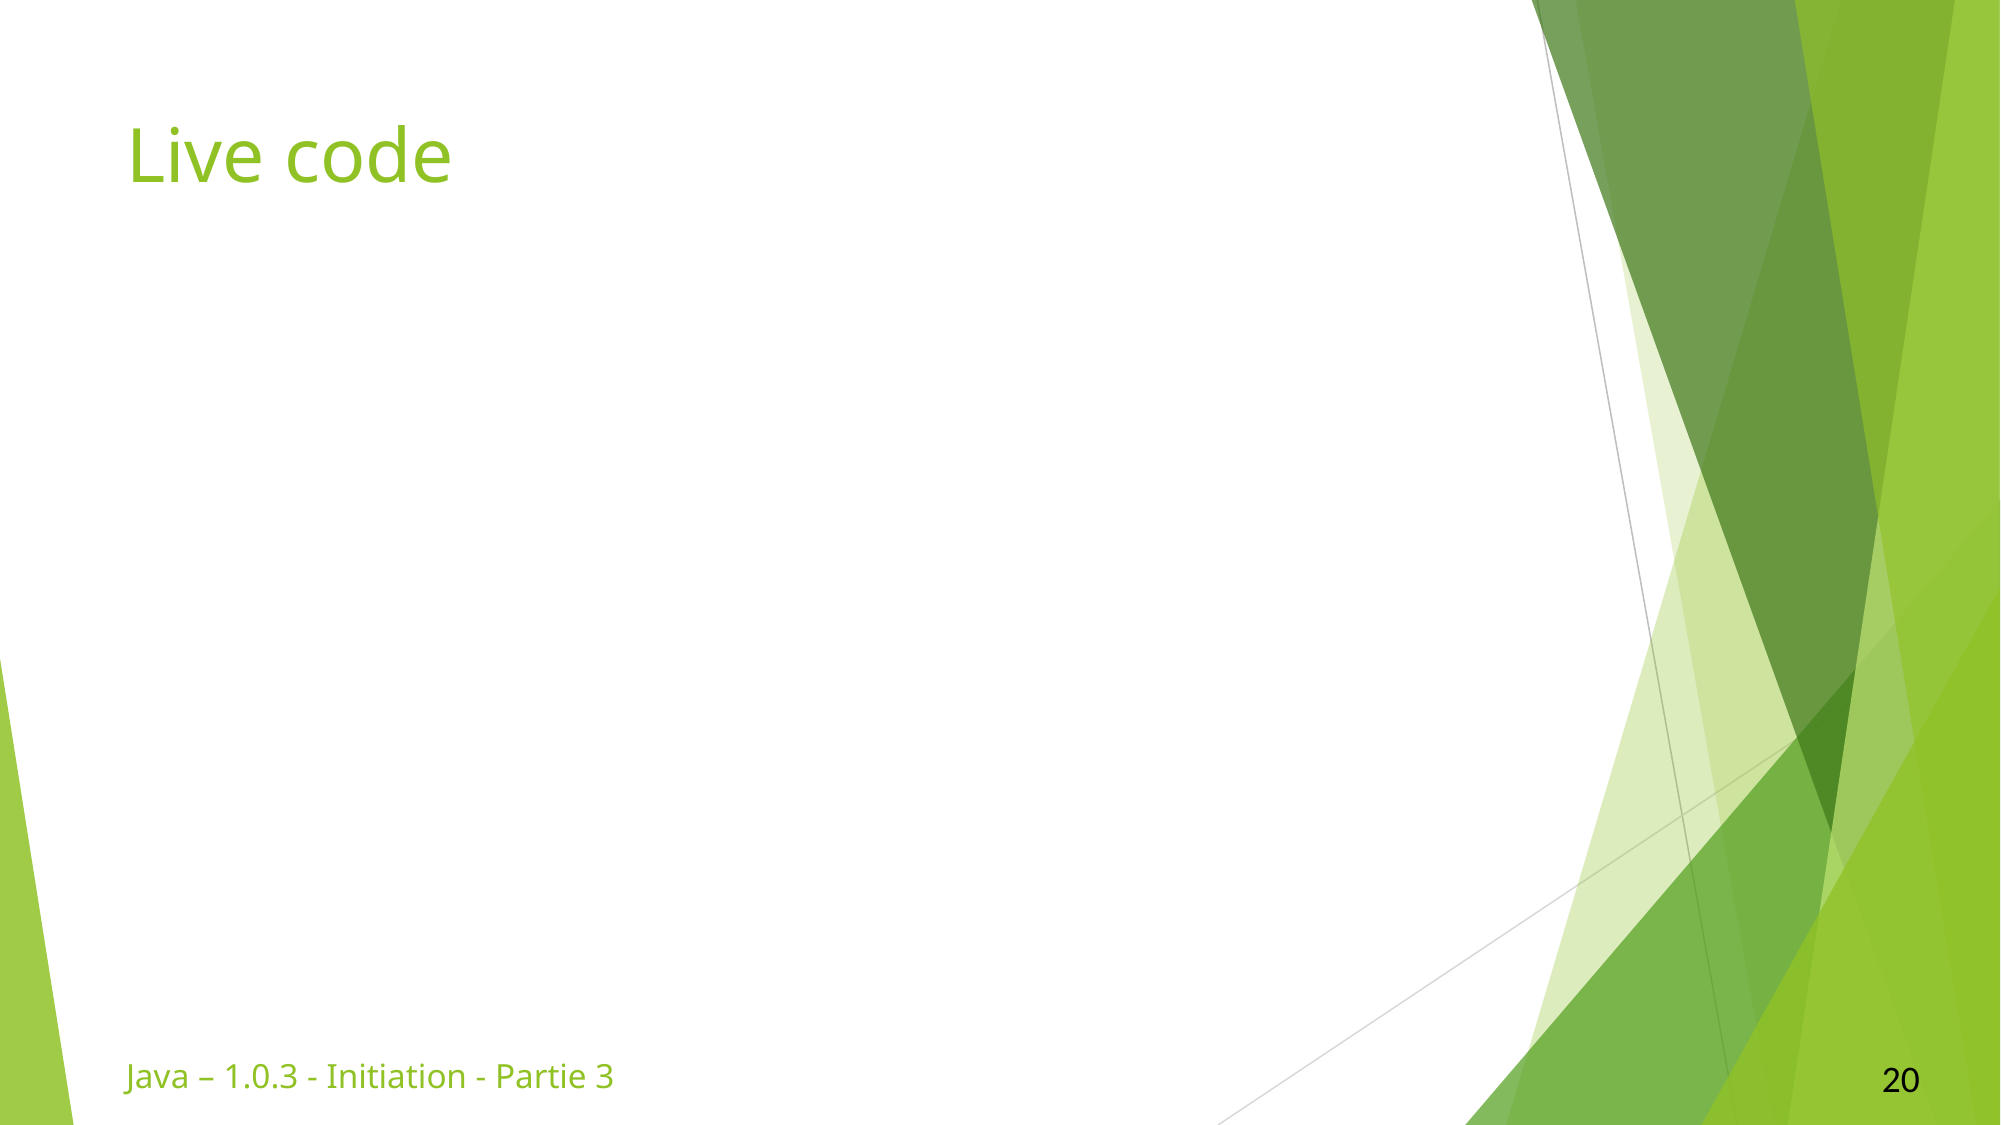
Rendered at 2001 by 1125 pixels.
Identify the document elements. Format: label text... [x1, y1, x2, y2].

text_box Java – 1.0.3 - Initiation - Partie 3 [111, 1047, 1094, 1109]
text_box [1866, 1047, 1979, 1108]
title Live code [111, 99, 1522, 317]
